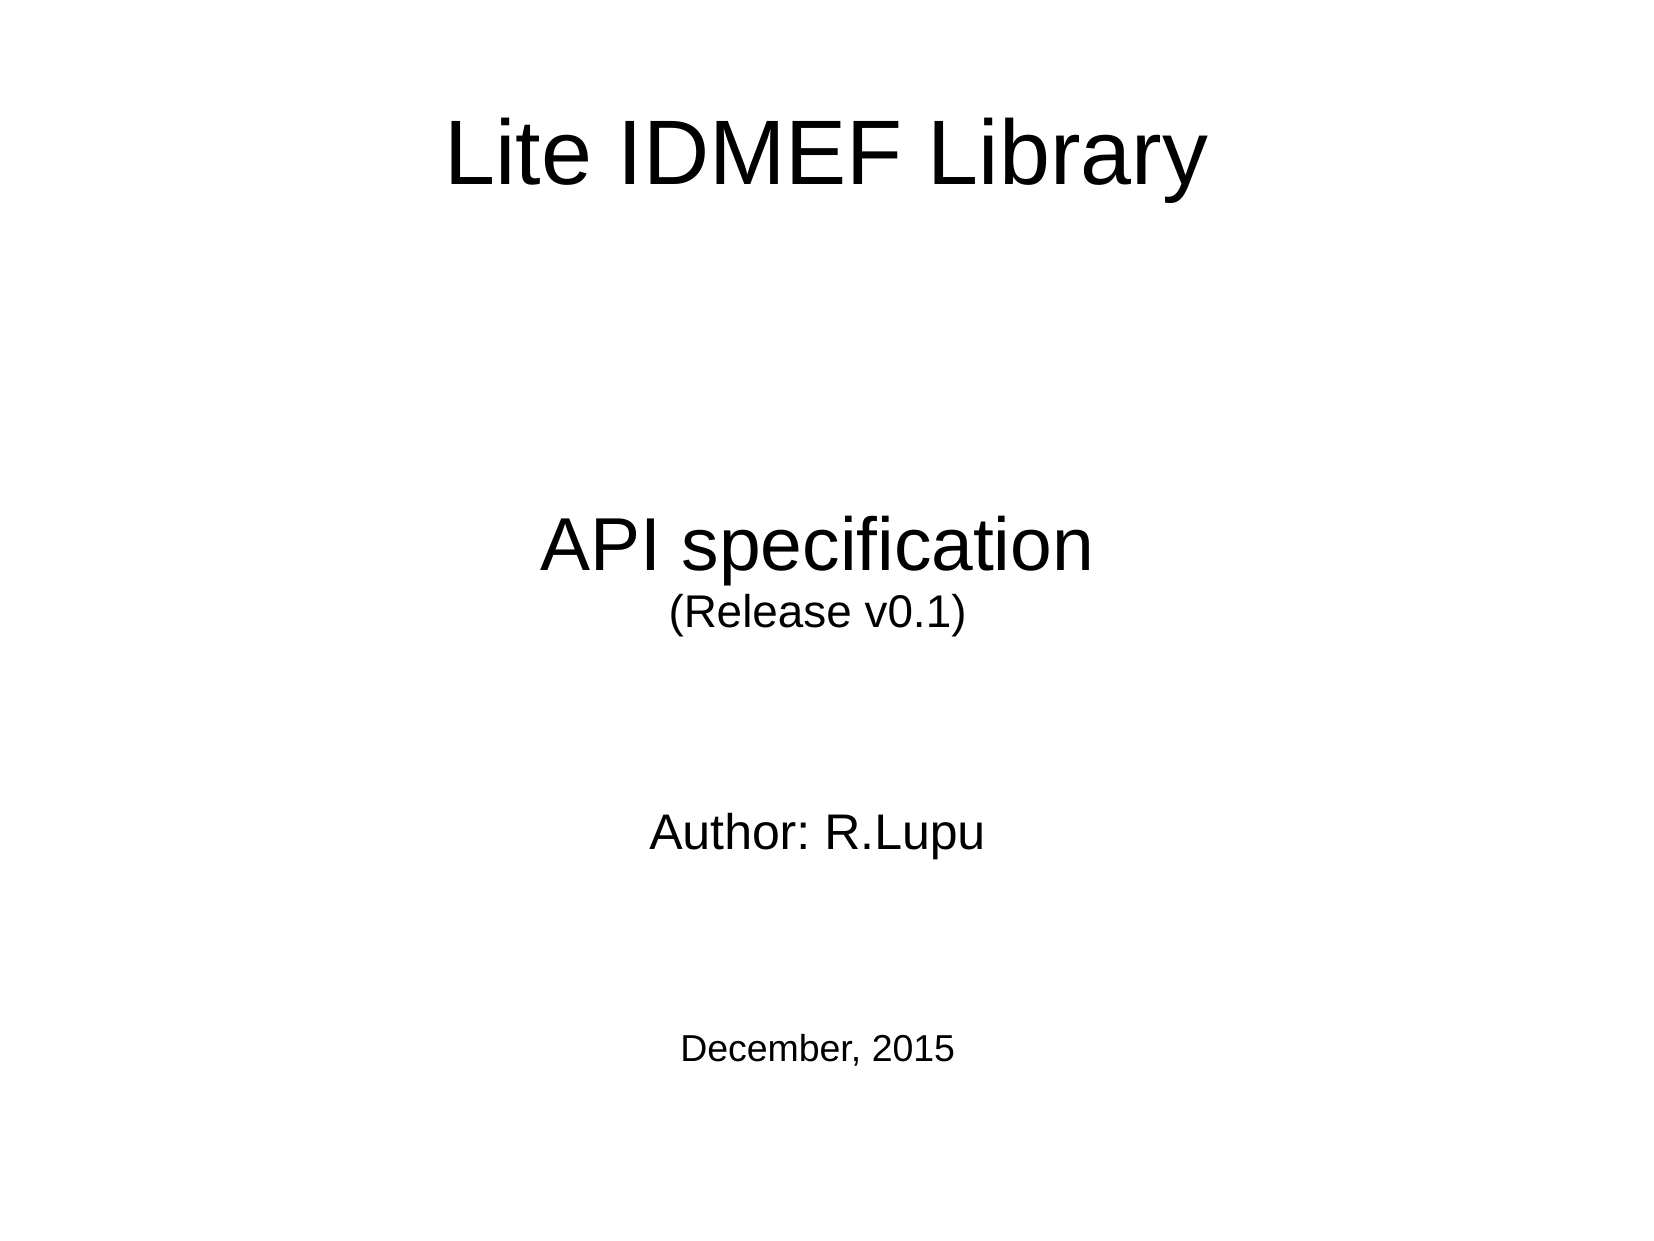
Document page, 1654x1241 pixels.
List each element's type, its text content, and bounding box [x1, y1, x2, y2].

title Lite IDMEF Library [82, 49, 1571, 257]
subtitle API specification (Release v0.1) Author: R.Lupu December, 2015 [90, 345, 1546, 1227]
